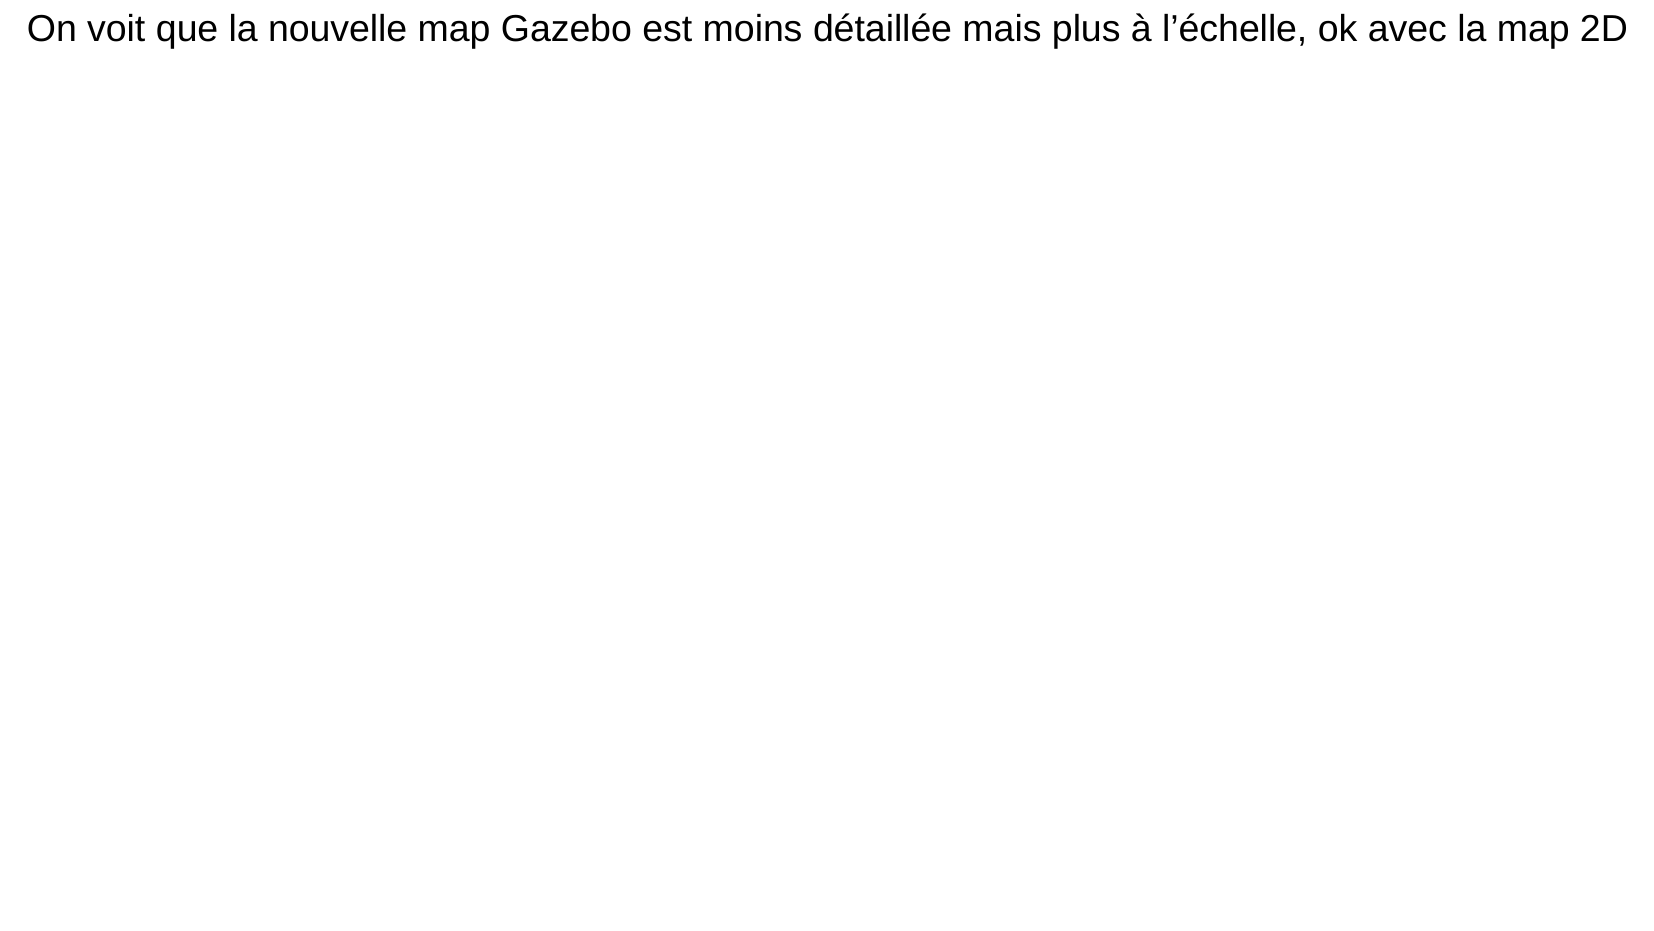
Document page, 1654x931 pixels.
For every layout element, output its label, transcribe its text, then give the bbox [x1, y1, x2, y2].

text_box On voit que la nouvelle map Gazebo est moins détaillée mais plus à l’échelle, ok avec la map 2D [12, 0, 1654, 83]
